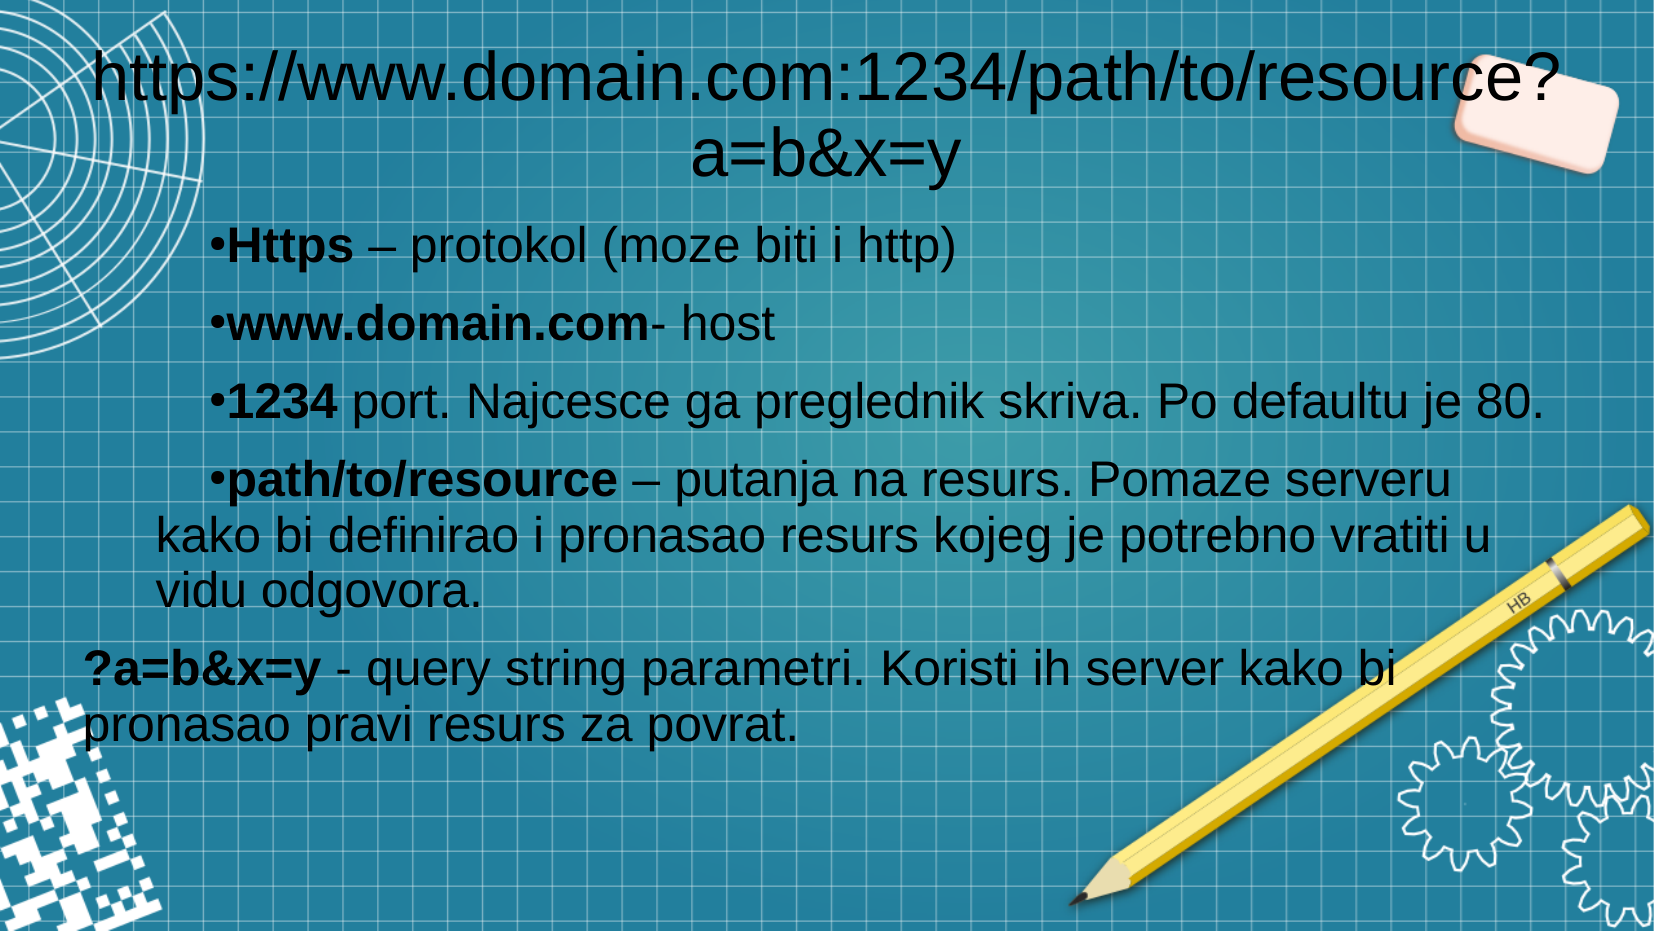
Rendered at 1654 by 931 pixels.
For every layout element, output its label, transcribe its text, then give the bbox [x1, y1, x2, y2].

list Https – protokol (moze biti i http) www.domain.com- host 1234 port. Najcesce ga preglednik skriva. Po defaultu je 80. path/to/resource – putanja na resurs. Pomaze serveru kako bi definirao i pronasao resurs kojeg je potrebno vratiti u vidu odgovora. ?a=b&x=y - query string parametri. Koristi ih server kako bi pronasao pravi resurs za povrat. [82, 217, 1571, 758]
picture [0, 0, 1654, 931]
title https://www.domain.com:1234/path/to/resource?a=b&x=y [82, 37, 1571, 193]
